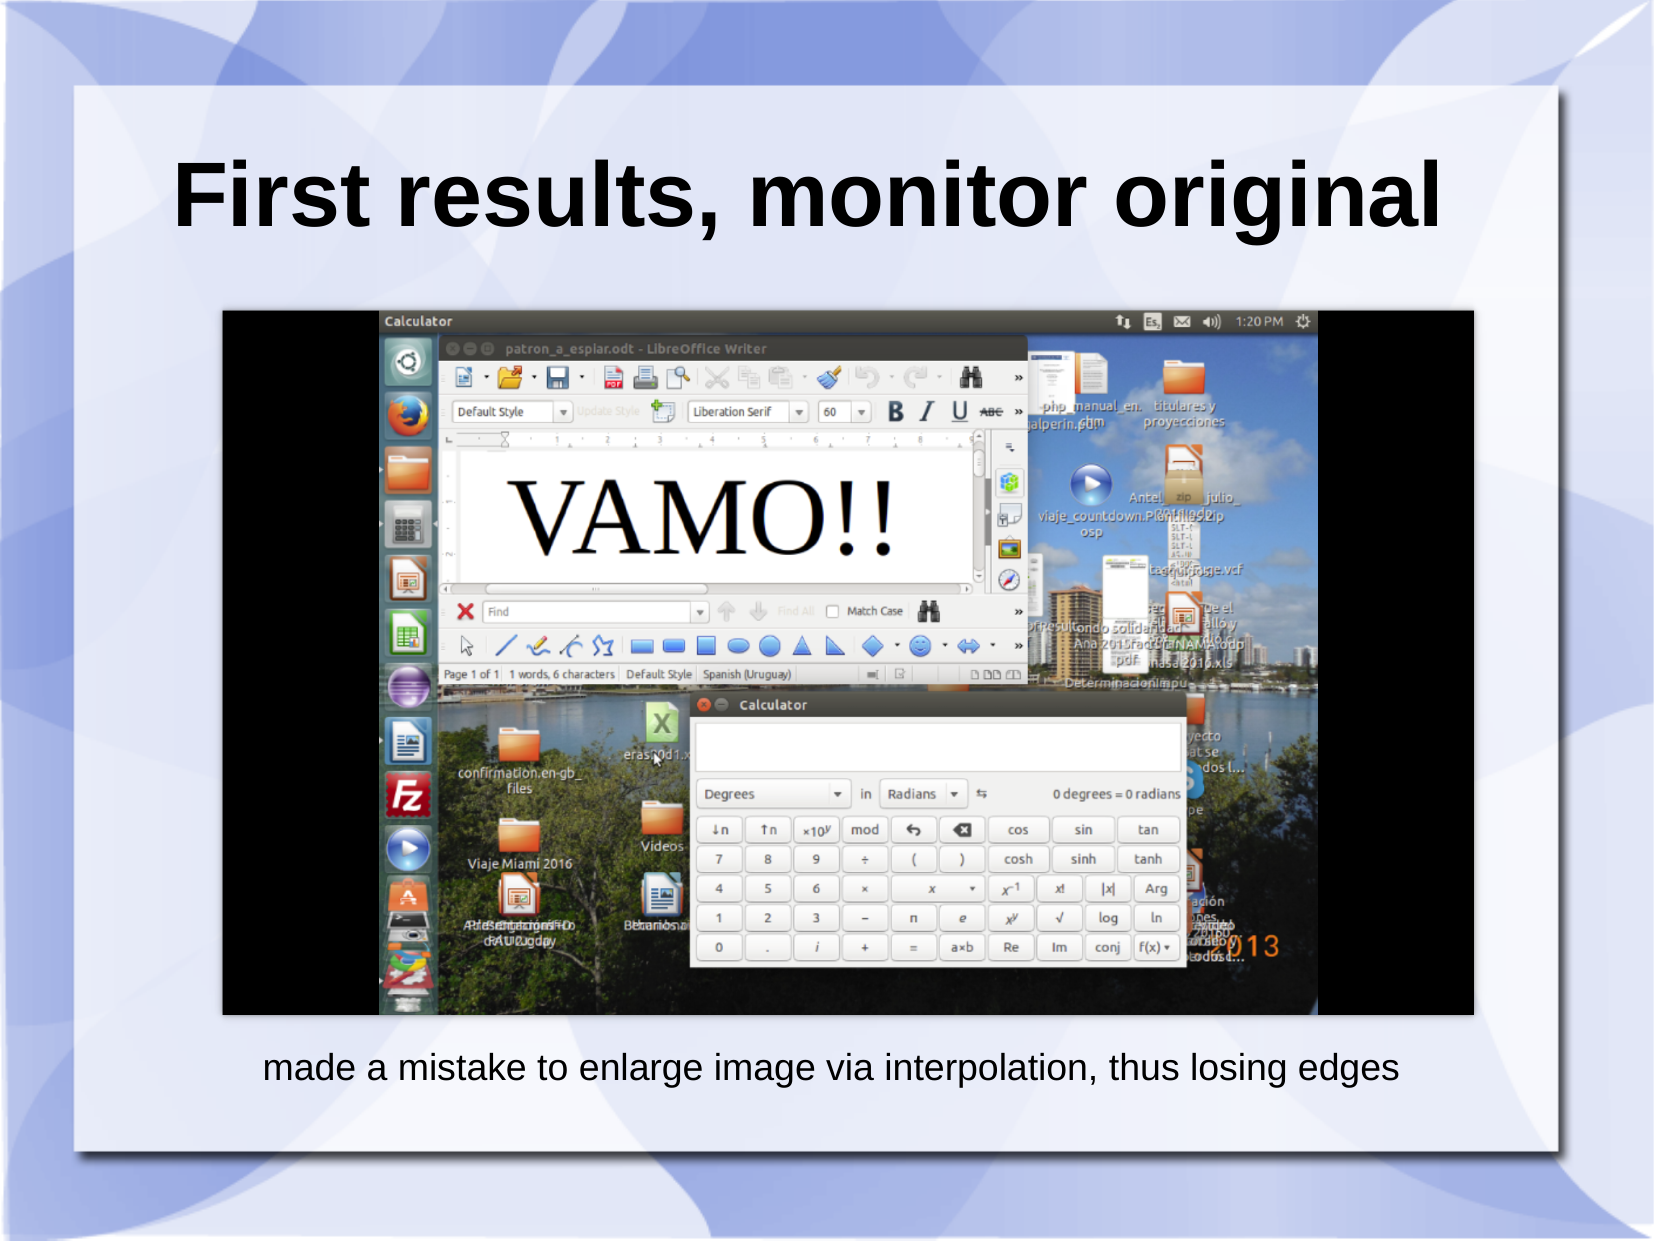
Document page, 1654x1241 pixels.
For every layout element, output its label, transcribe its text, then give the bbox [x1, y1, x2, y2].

picture [0, 0, 1654, 1241]
title First results, monitor original [82, 90, 1536, 298]
text_box made a mistake to enlarge image via interpolation, thus losing edges [248, 1039, 1416, 1097]
